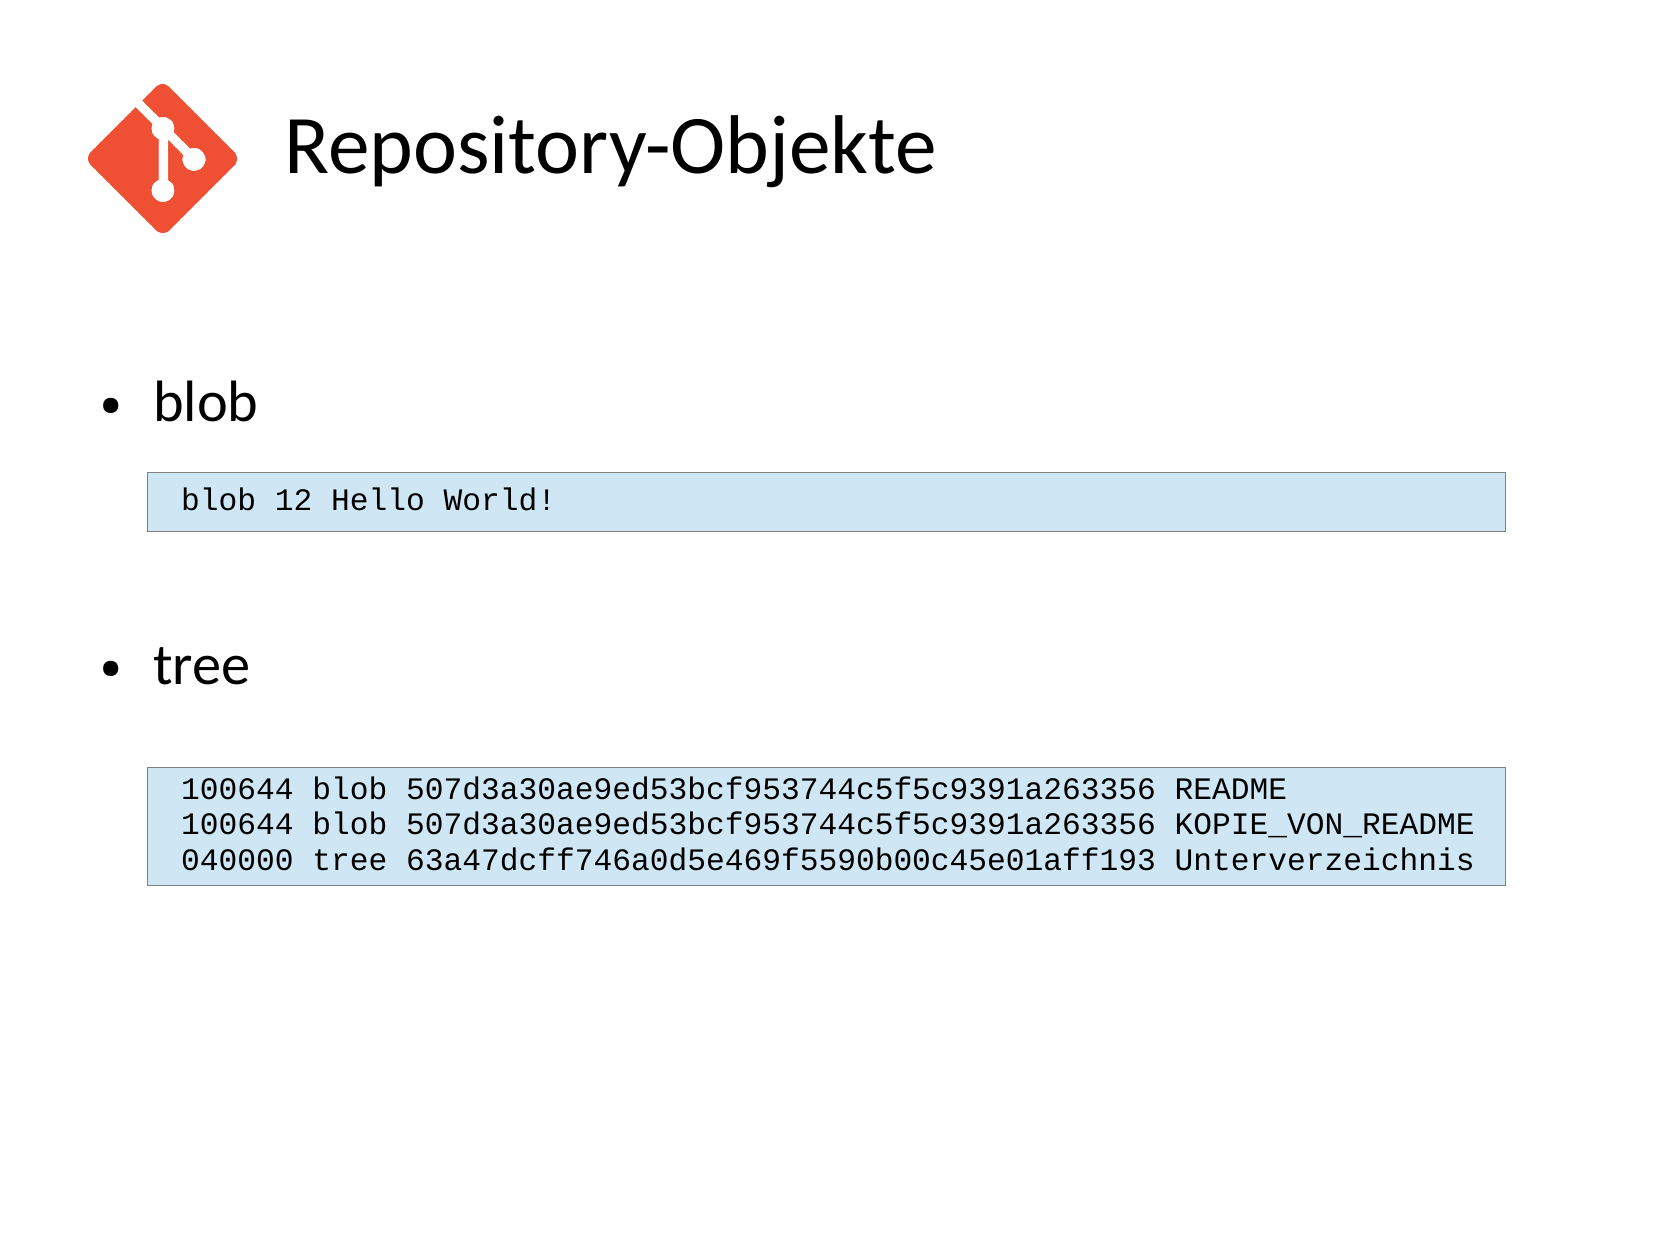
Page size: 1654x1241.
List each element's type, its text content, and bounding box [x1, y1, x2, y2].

title Repository-Objekte [265, 49, 1571, 257]
text_box blob 12 Hello World! [147, 472, 1506, 532]
text_box 100644 blob 507d3a30ae9ed53bcf953744c5f5c9391a263356 README 100644 blob 507d3a30ae9ed53bcf953744c5f5c9391a263356 KOPIE_VON_README 040000 tree 63a47dcff746a0d5e469f5590b00c45e01aff193 Unterverzeichnis [147, 767, 1506, 886]
picture [88, 84, 237, 233]
list blob tree [82, 290, 1571, 1152]
